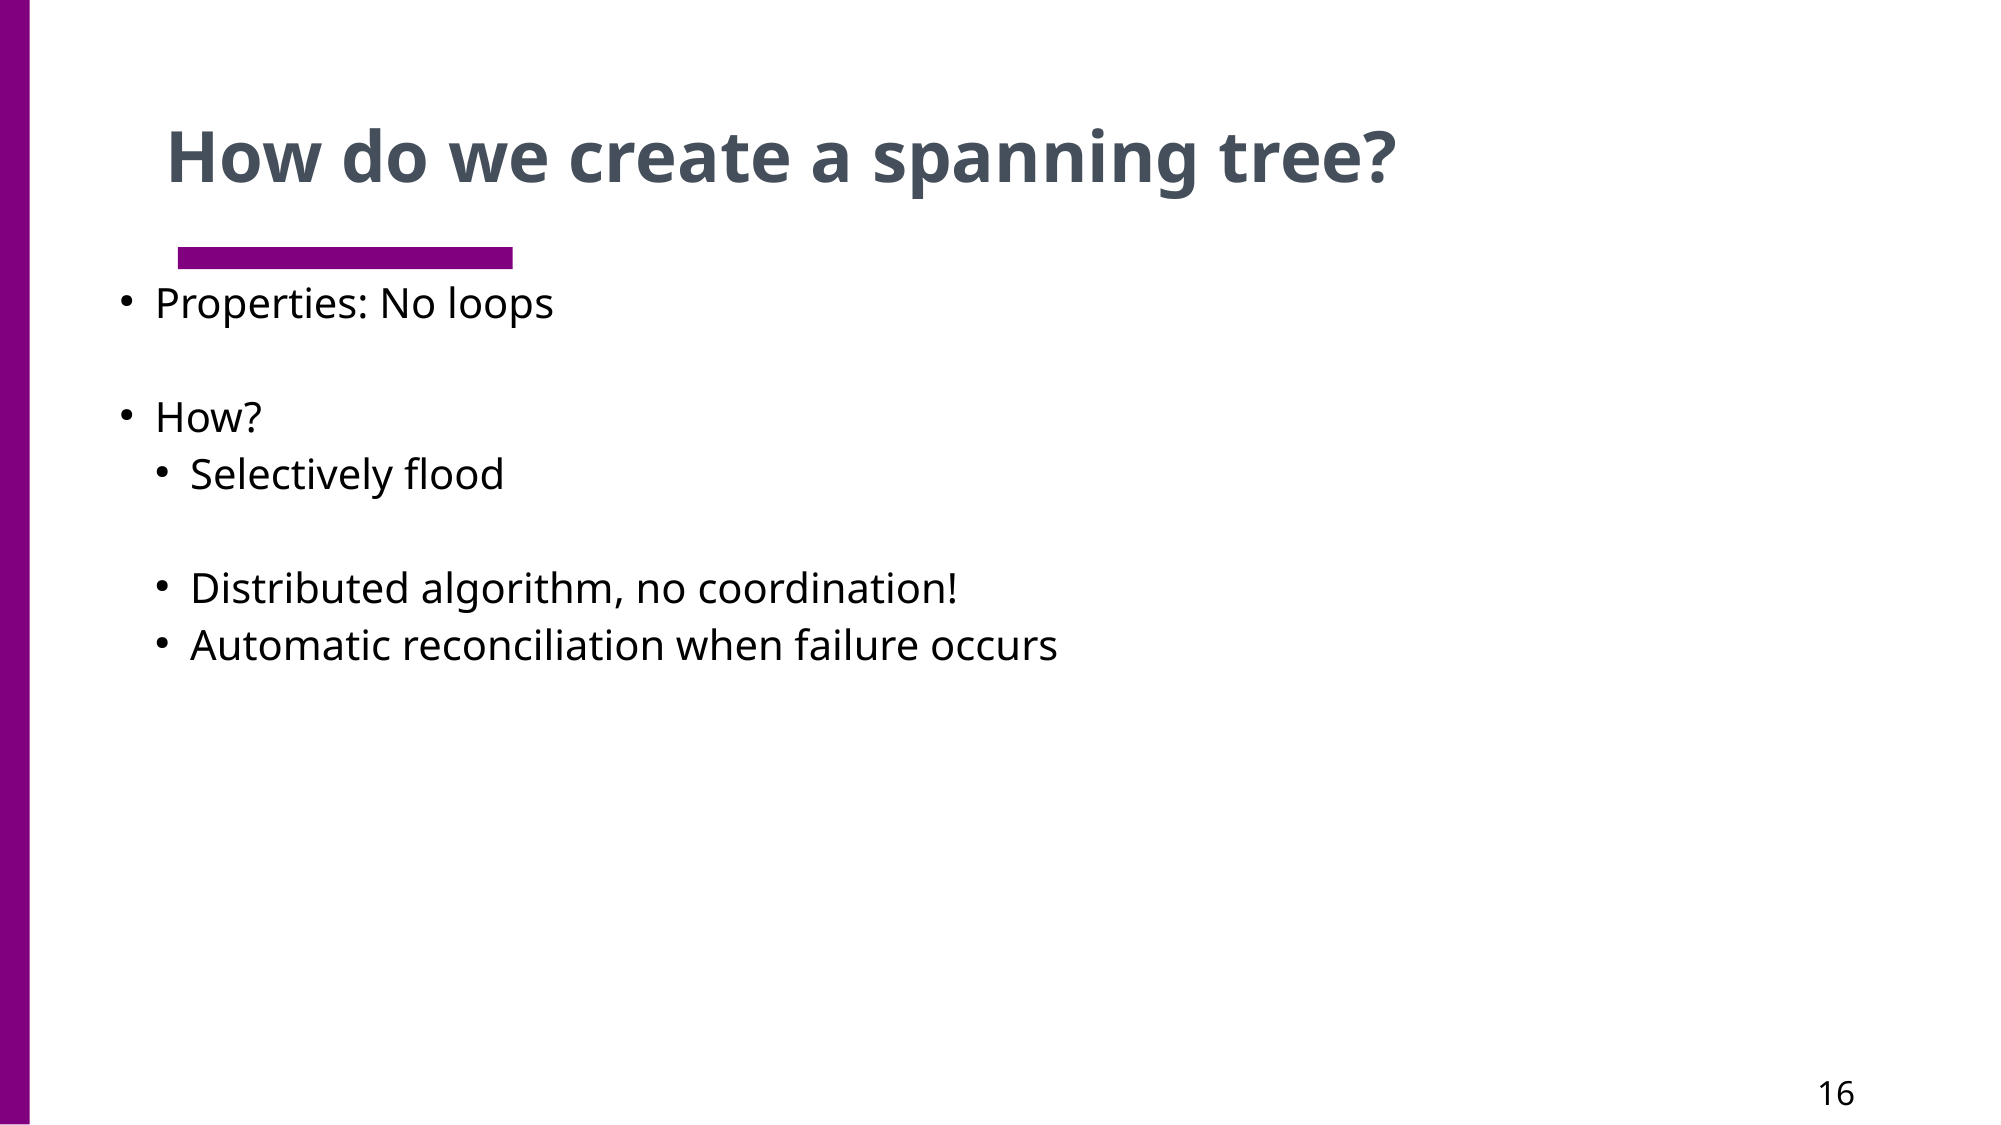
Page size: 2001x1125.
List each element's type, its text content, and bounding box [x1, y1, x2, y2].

text_box Properties: No loops How? Selectively flood Distributed algorithm, no coordination! Automatic reconciliation when failure occurs [33, 266, 1891, 1098]
text_box How do we create a spanning tree? [151, 0, 1849, 212]
